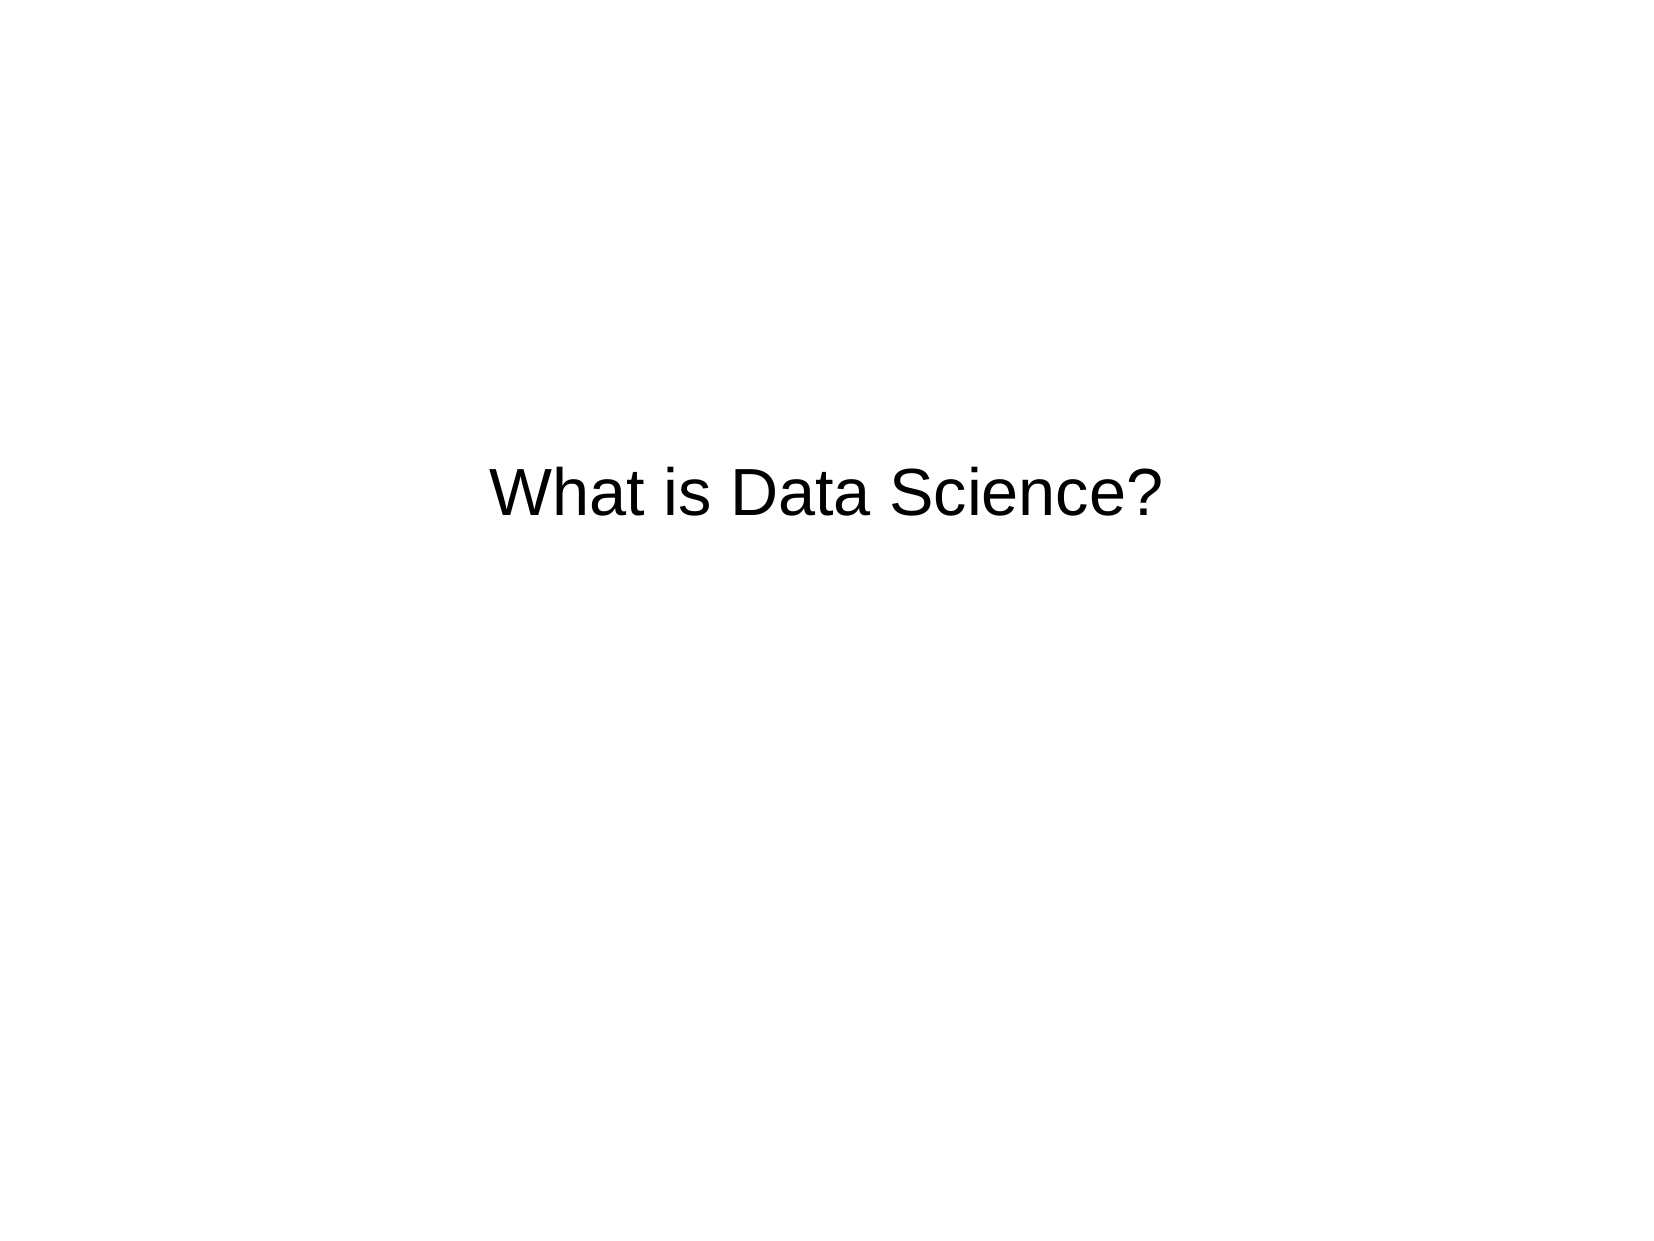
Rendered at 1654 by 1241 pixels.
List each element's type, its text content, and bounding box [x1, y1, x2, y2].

subtitle What is Data Science? [82, 49, 1571, 1010]
